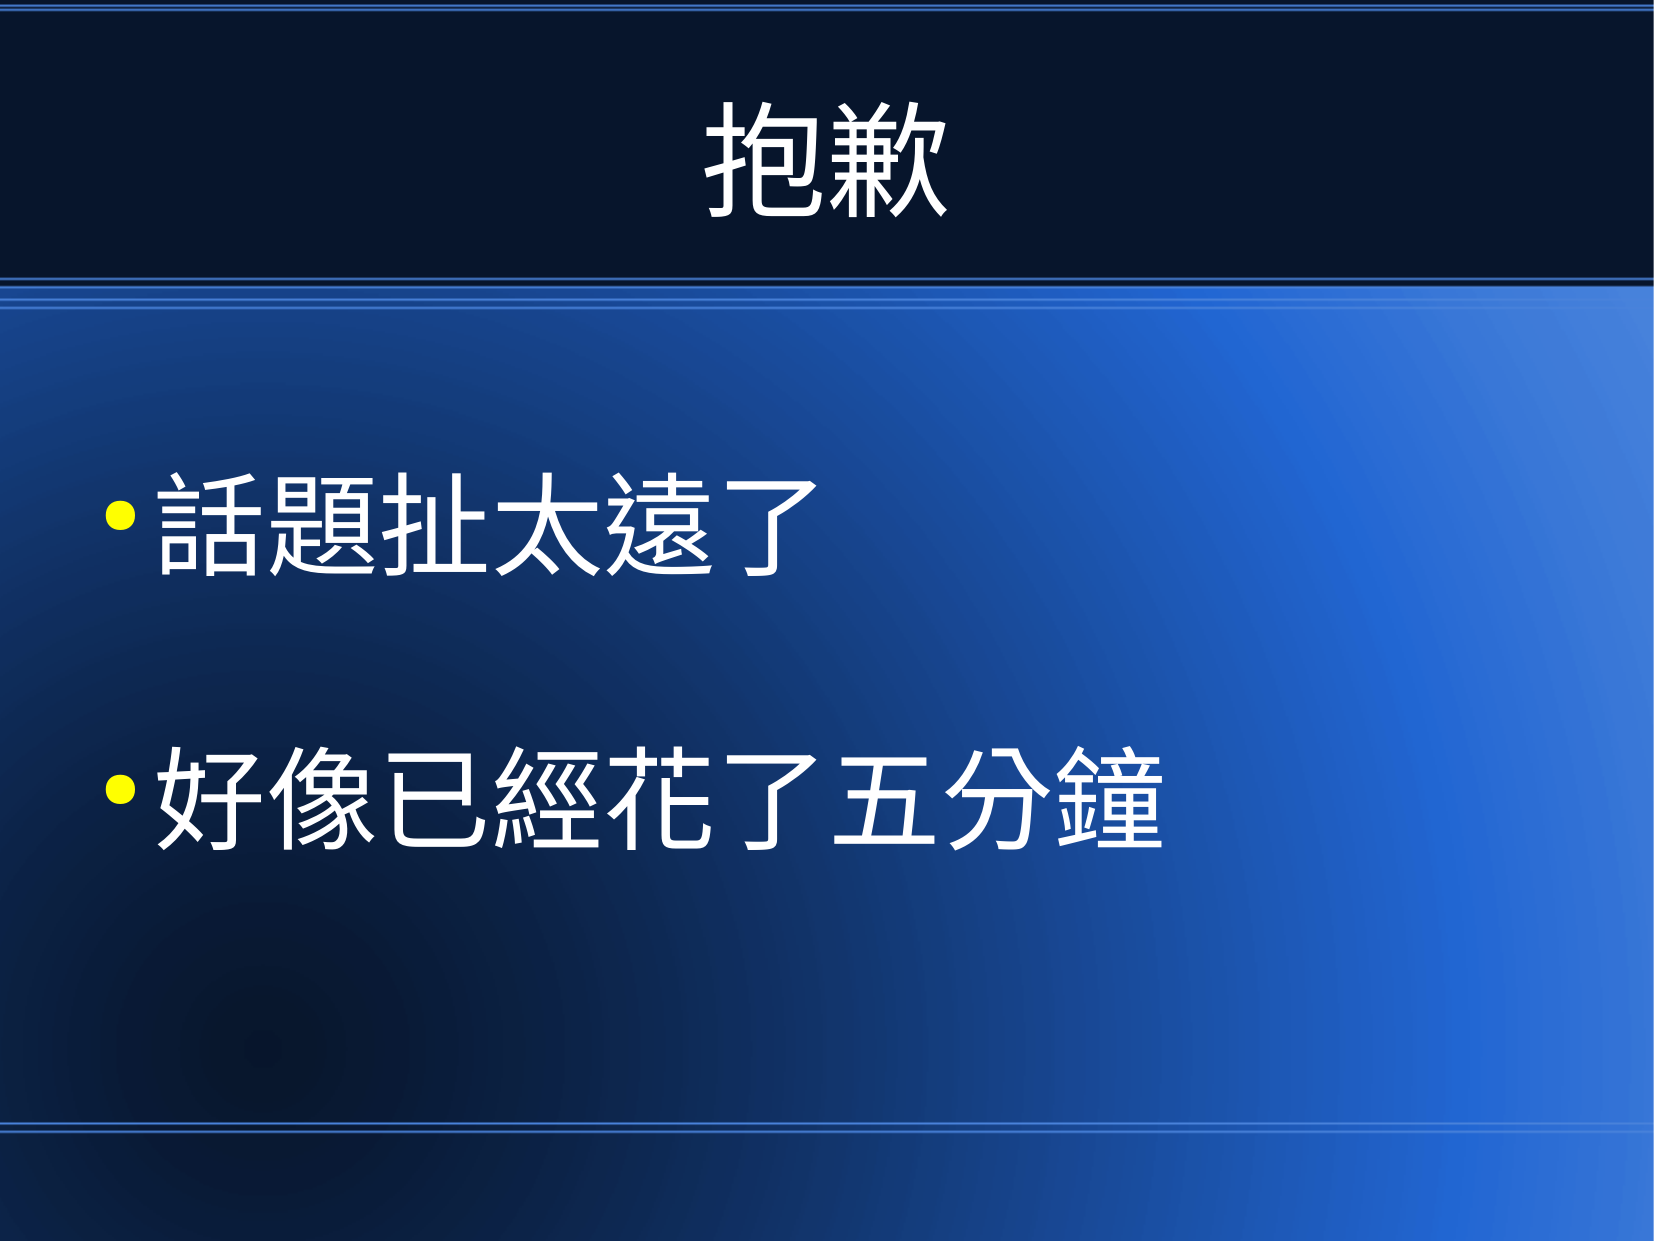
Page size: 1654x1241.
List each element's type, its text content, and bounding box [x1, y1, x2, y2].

title 抱歉 [82, 49, 1571, 257]
picture [0, 0, 1654, 1241]
list 話題扯太遠了 好像已經花了五分鐘 [82, 355, 1571, 1241]
